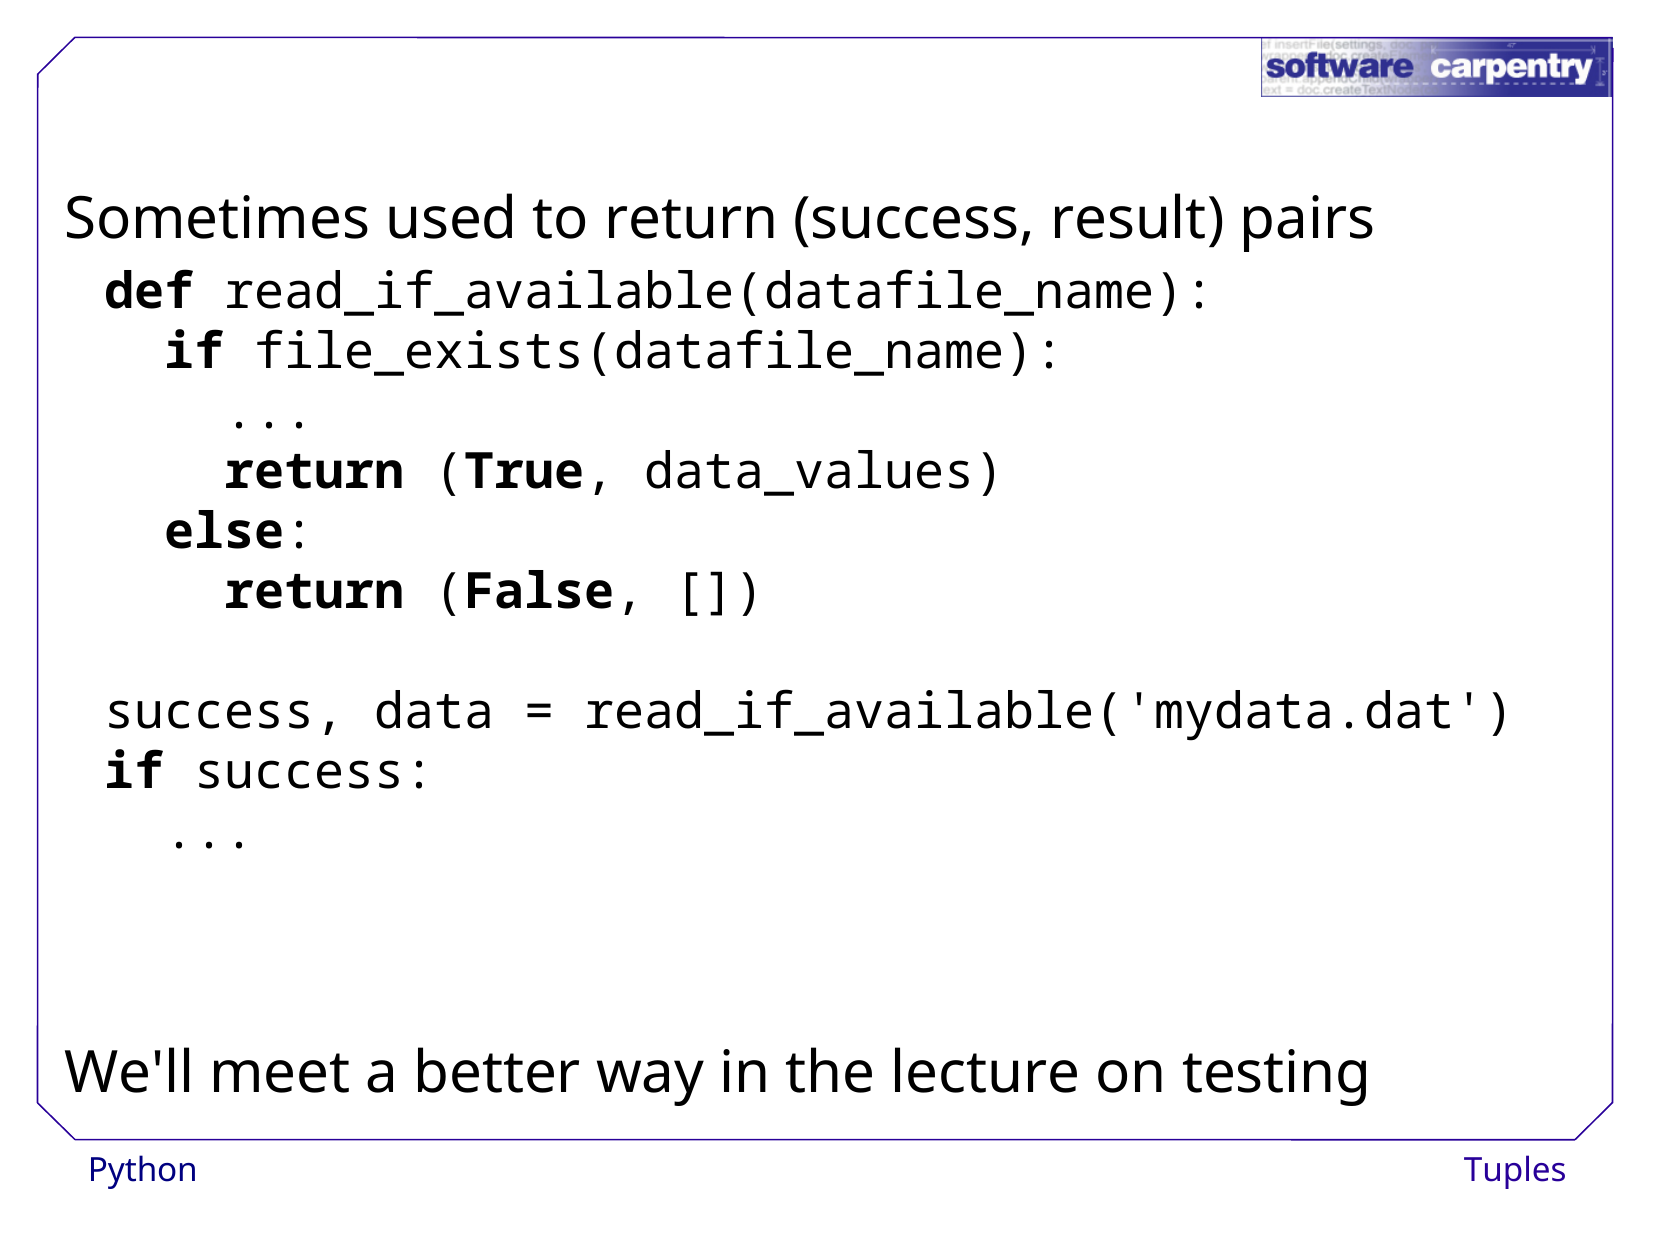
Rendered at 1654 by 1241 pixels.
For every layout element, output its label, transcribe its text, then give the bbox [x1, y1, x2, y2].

text_box We'll meet a better way in the lecture on testing [49, 991, 1537, 1112]
text_box Sometimes used to return (success, result) pairs [49, 138, 1541, 259]
picture [1261, 39, 1613, 97]
text_box def read_if_available(datafile_name): if file_exists(datafile_name): ... return (True, data_values) else: return (False, []) success, data = read_if_available('mydata.dat') if success: ... [89, 251, 1319, 894]
